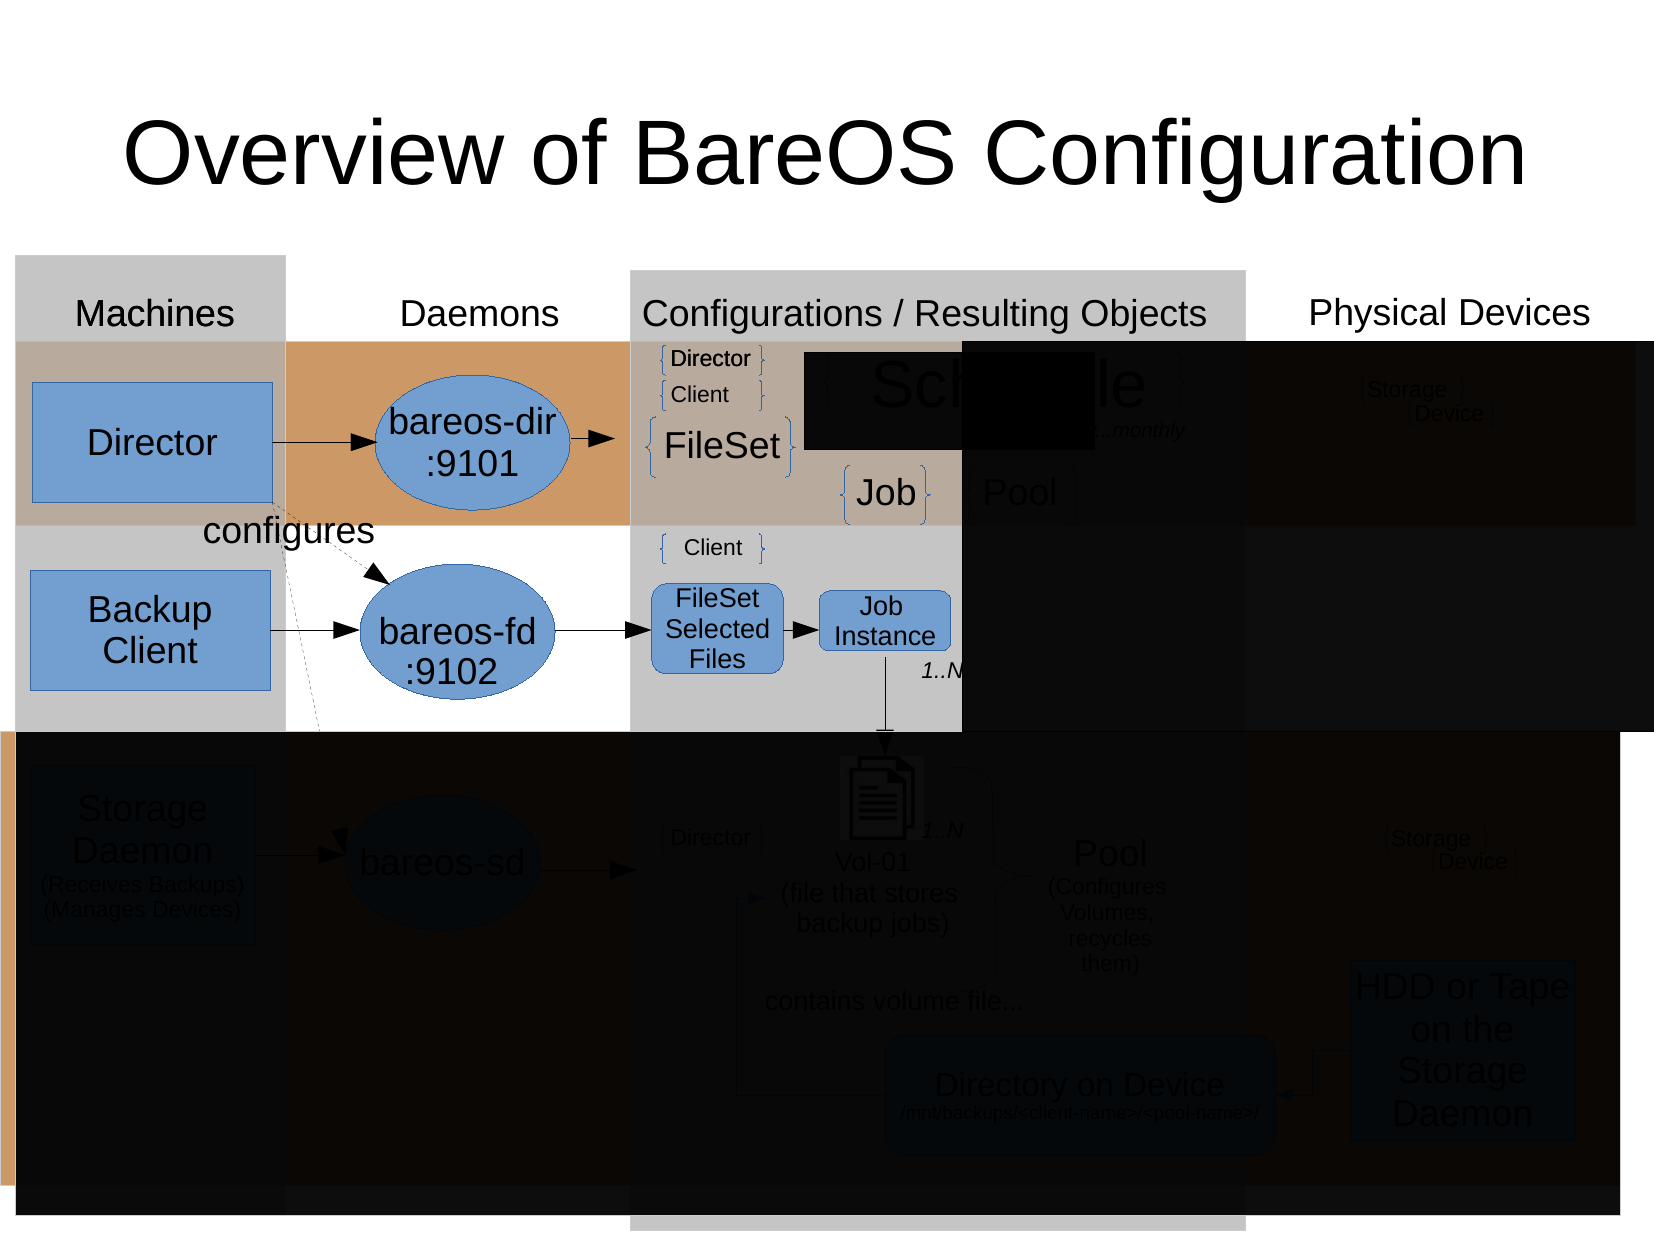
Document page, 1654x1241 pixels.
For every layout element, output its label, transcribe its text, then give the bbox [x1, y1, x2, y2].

text_box 1..N [906, 650, 962, 691]
text_box Configurations / Resulting Objects [627, 285, 1223, 342]
text_box Machines [60, 285, 250, 342]
text_box Client [655, 374, 766, 415]
text_box bareos-fd [360, 564, 556, 687]
text_box Client [669, 527, 758, 568]
text_box Director [655, 338, 766, 374]
text_box FileSet Selected Files [651, 583, 784, 674]
text_box bareos-dir :9101 [375, 375, 571, 511]
text_box Backup Client [30, 570, 271, 691]
text_box Director [32, 382, 273, 503]
text_box [0, 255, 1654, 1231]
text_box configures [187, 502, 391, 560]
text_box Job Instance [819, 590, 951, 651]
title Overview of BareOS Configuration [82, 49, 1571, 257]
text_box Physical Devices [1293, 284, 1607, 341]
text_box :9102 [390, 643, 514, 701]
text_box FileSet [648, 416, 796, 474]
text_box Job [841, 464, 946, 522]
text_box Daemons [384, 285, 575, 342]
text_box Schedule [855, 340, 1163, 352]
